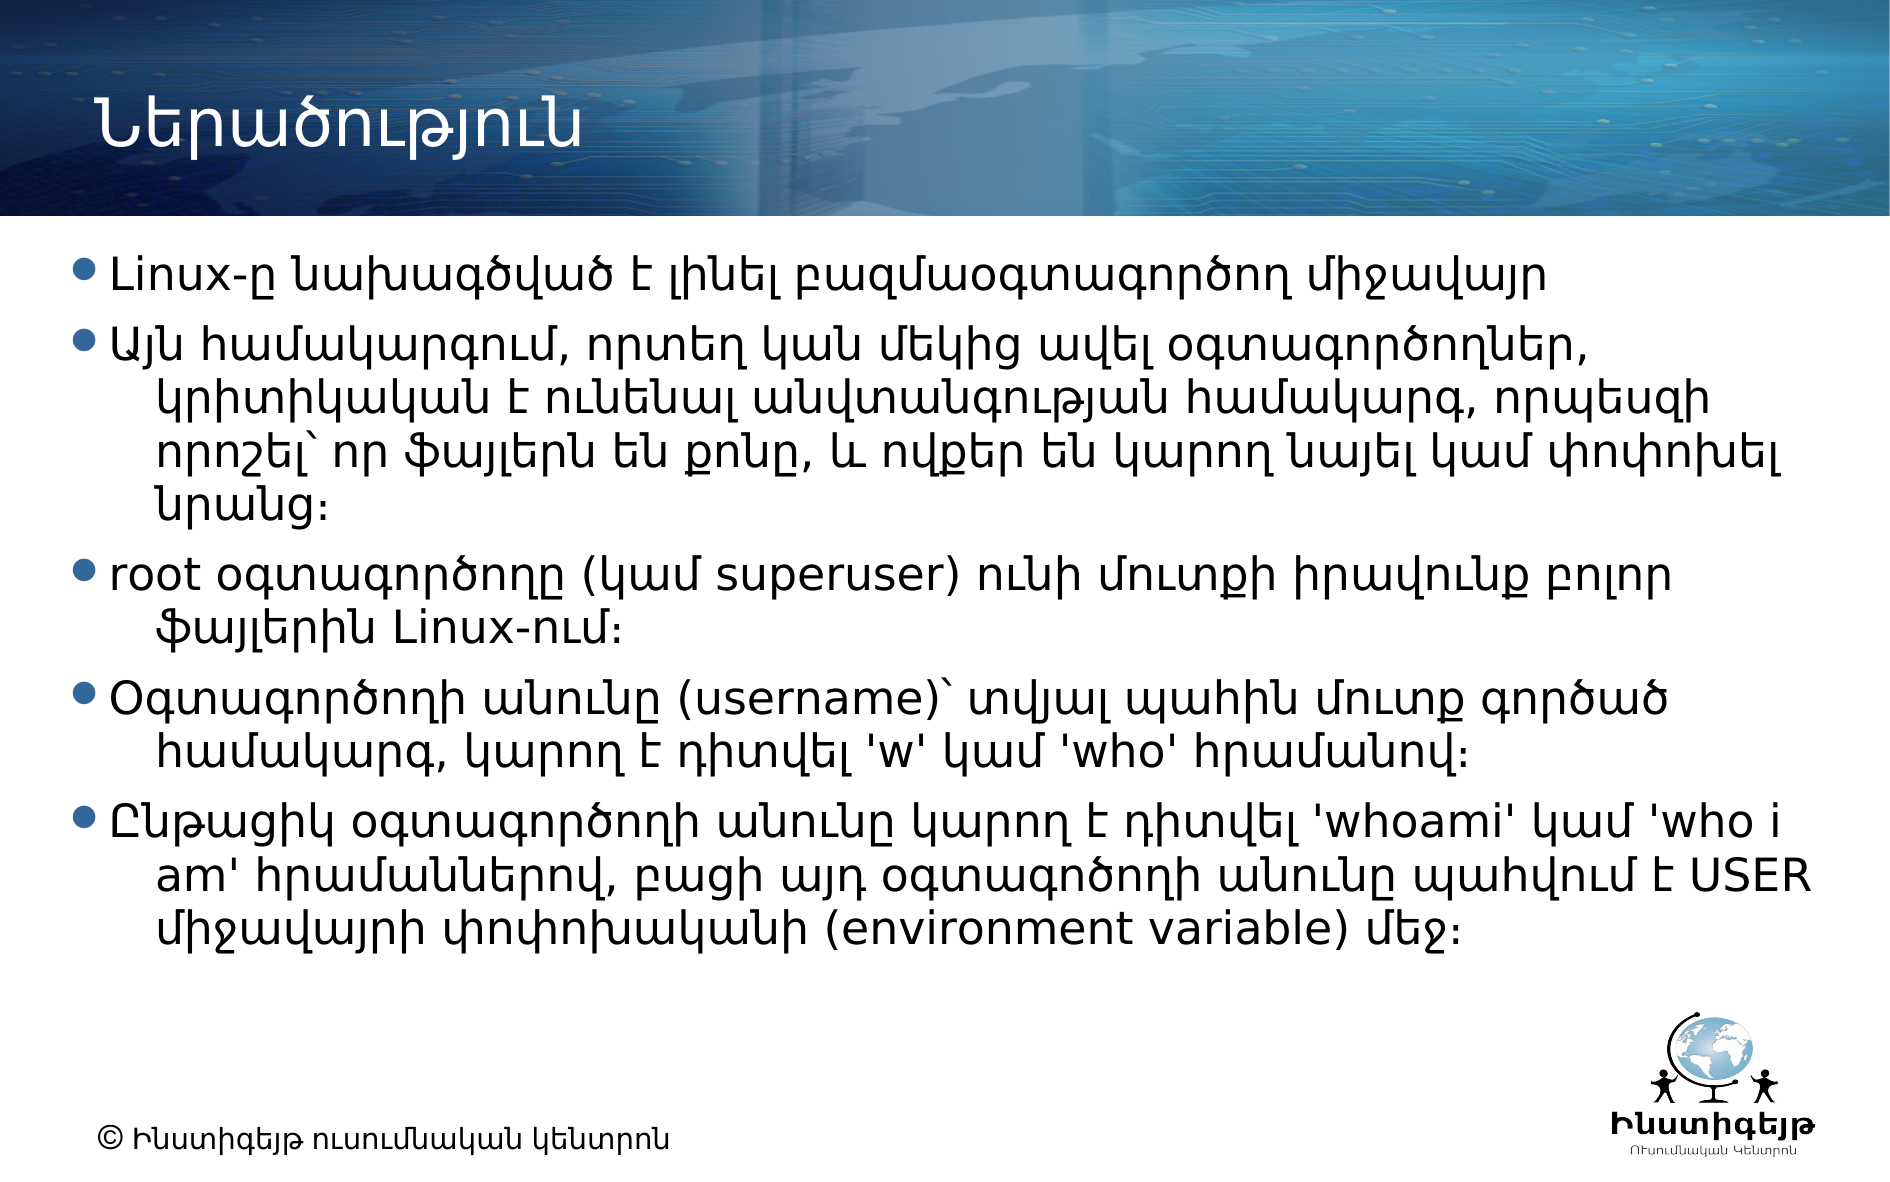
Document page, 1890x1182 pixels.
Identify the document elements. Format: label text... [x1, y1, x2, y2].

picture [0, 0, 1890, 216]
list Linux-ը նախագծված է լինել բազմաօգտագործող միջավայր Այն համակարգում, որտեղ կան մեկից ավել օգտագործողներ, կրիտիկական է ունենալ անվտանգության համակարգ, որպեսզի որոշել՝ որ ֆայլերն են քոնը, և ովքեր են կարող նայել կամ փոփոխել նրանց։ root օգտագործողը (կամ superuser) ունի մուտքի իրավունք բոլոր ֆայլերին Linux-ում։ Օգտագործողի անունը (username)՝ տվյալ պահին մուտք գործած համակարգ, կարող է դիտվել 'w' կամ 'who' հրամանով։ Ընթացիկ օգտագործողի անունը կարող է դիտվել 'whoami' կամ 'who i am' հրամաններով, բացի այդ օգտագոծողի անունը պահվում է USER միջավայրի փոփոխականի (environment variable) մեջ։ [59, 248, 1831, 1013]
title Ներածություն [94, 47, 1793, 217]
picture [1612, 1013, 1815, 1157]
